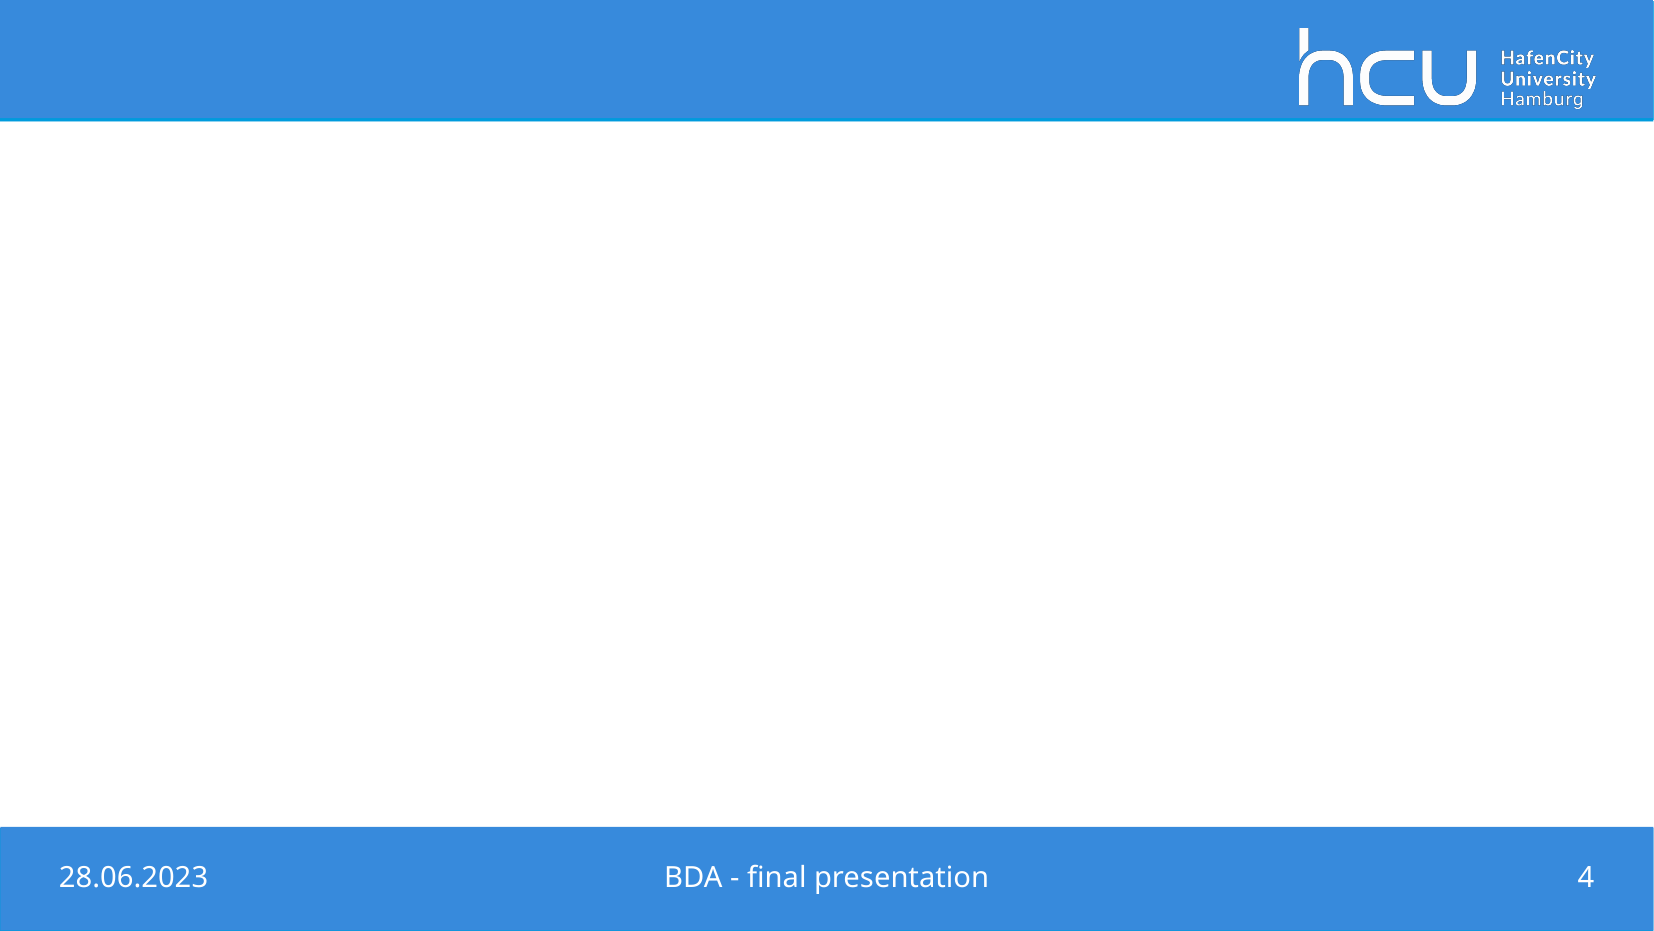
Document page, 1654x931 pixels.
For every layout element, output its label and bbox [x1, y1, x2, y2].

picture [1299, 1, 1654, 117]
